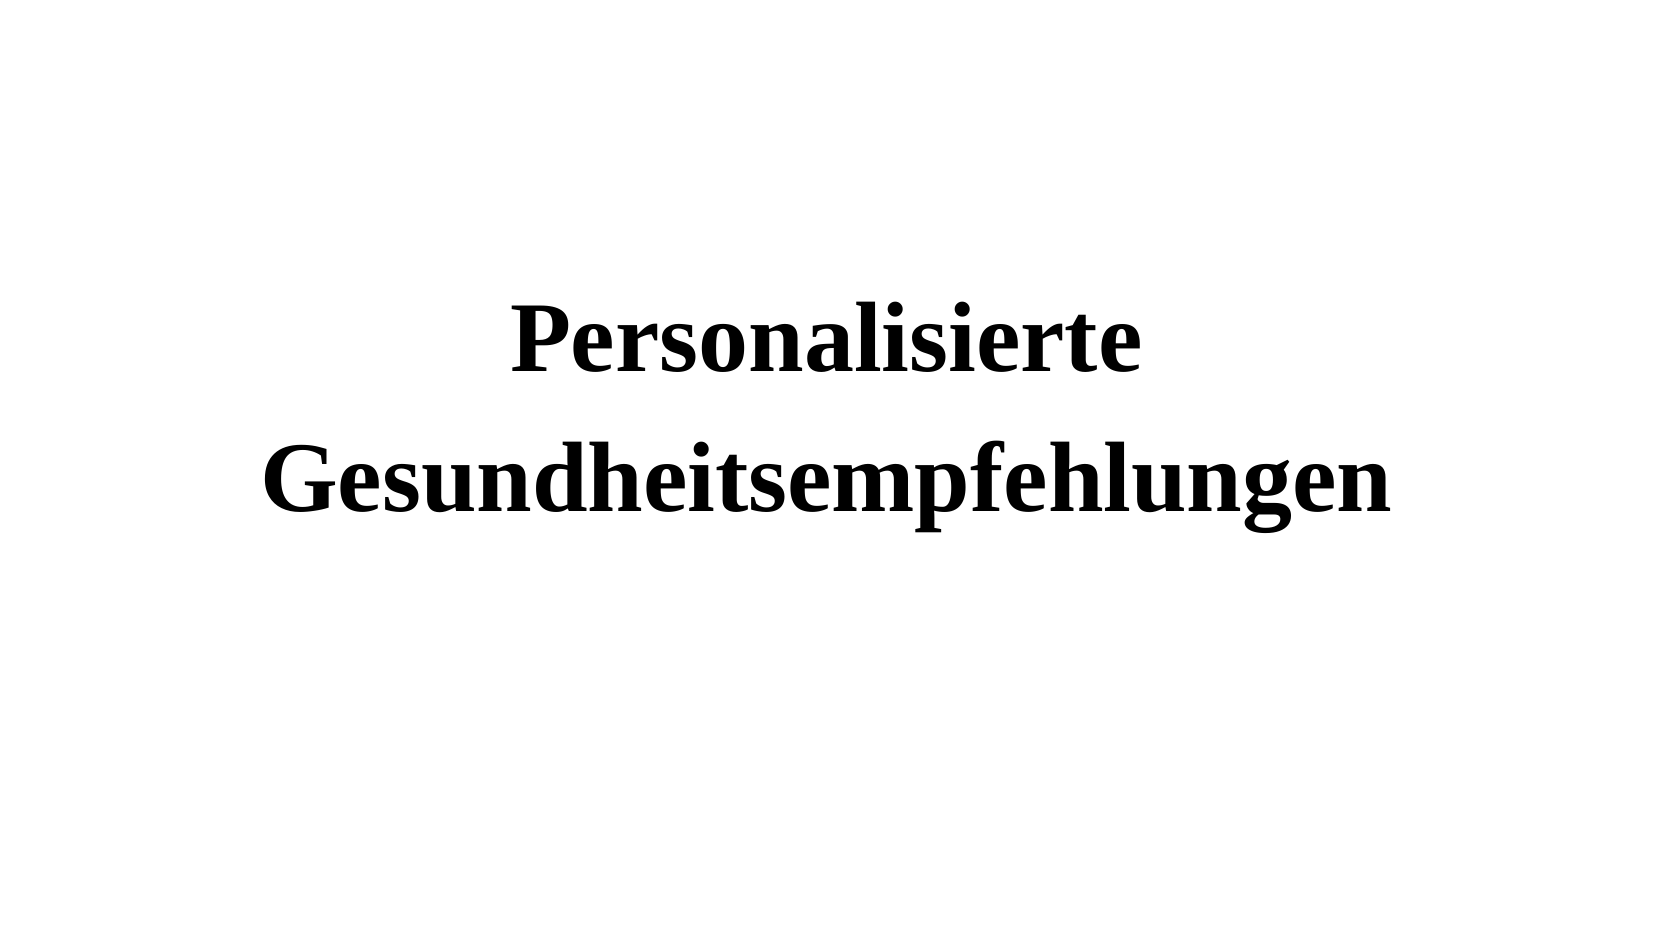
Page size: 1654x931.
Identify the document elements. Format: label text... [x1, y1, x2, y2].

list Personalisierte Gesundheitsempfehlungen [82, 282, 1571, 597]
